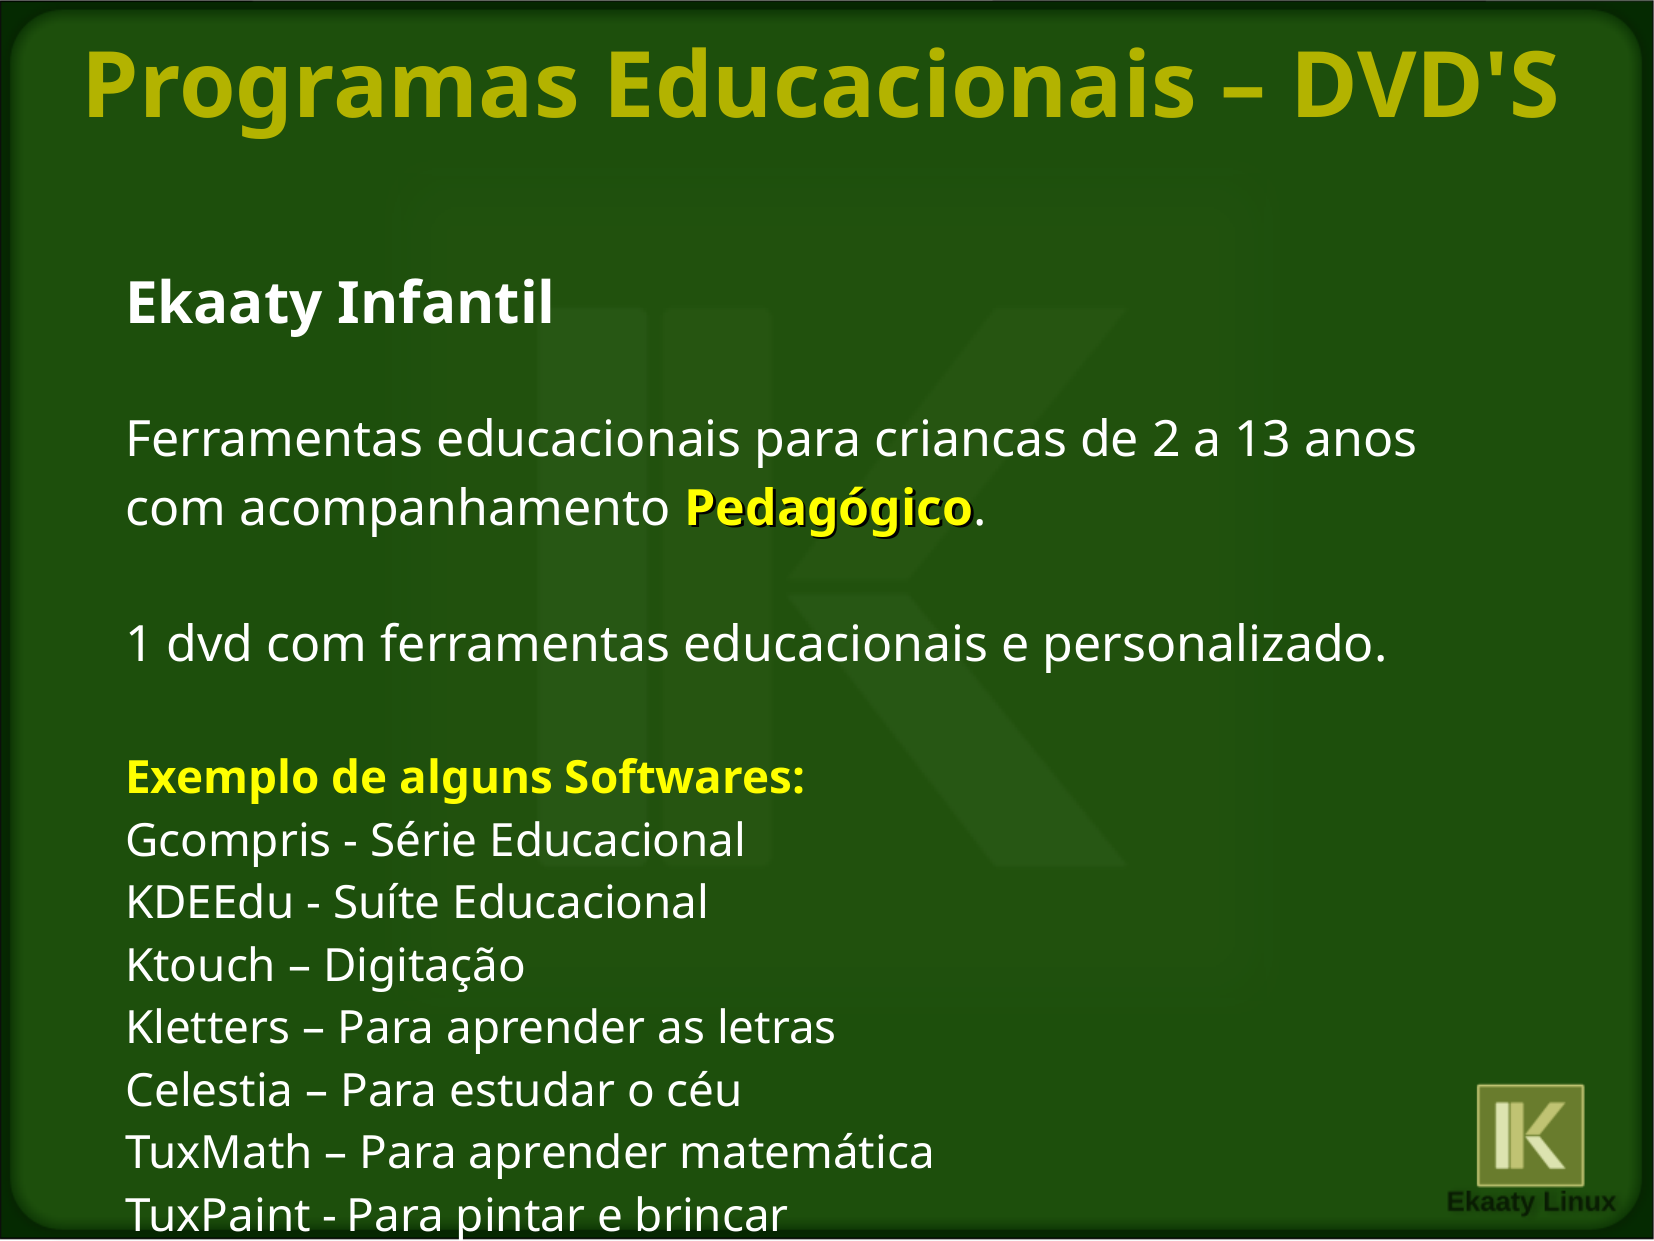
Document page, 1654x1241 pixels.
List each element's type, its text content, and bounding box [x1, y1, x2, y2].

picture [156, 1218, 168, 1228]
picture [546, 1219, 558, 1228]
picture [642, 1218, 655, 1228]
picture [0, 0, 1654, 1241]
picture [424, 1219, 436, 1228]
picture [750, 1219, 762, 1228]
text_box Ekaaty Infantil Ferramentas educacionais para criancas de 2 a 13 anos com acompanhamento Pedagógico. 1 dvd com ferramentas educacionais e personalizado. Exemplo de alguns Softwares: Gcompris - Série Educacional KDEEdu - Suíte Educacional Ktouch – Digitação Kletters – Para aprender as letras Celestia – Para estudar o céu TuxMath – Para aprender matemática TuxPaint - Para pintar e brincar Etc... [110, 253, 1529, 1218]
picture [380, 1219, 392, 1228]
picture [234, 1219, 246, 1228]
title Programas Educacionais – DVD'S [77, 16, 1566, 148]
picture [463, 1218, 476, 1228]
